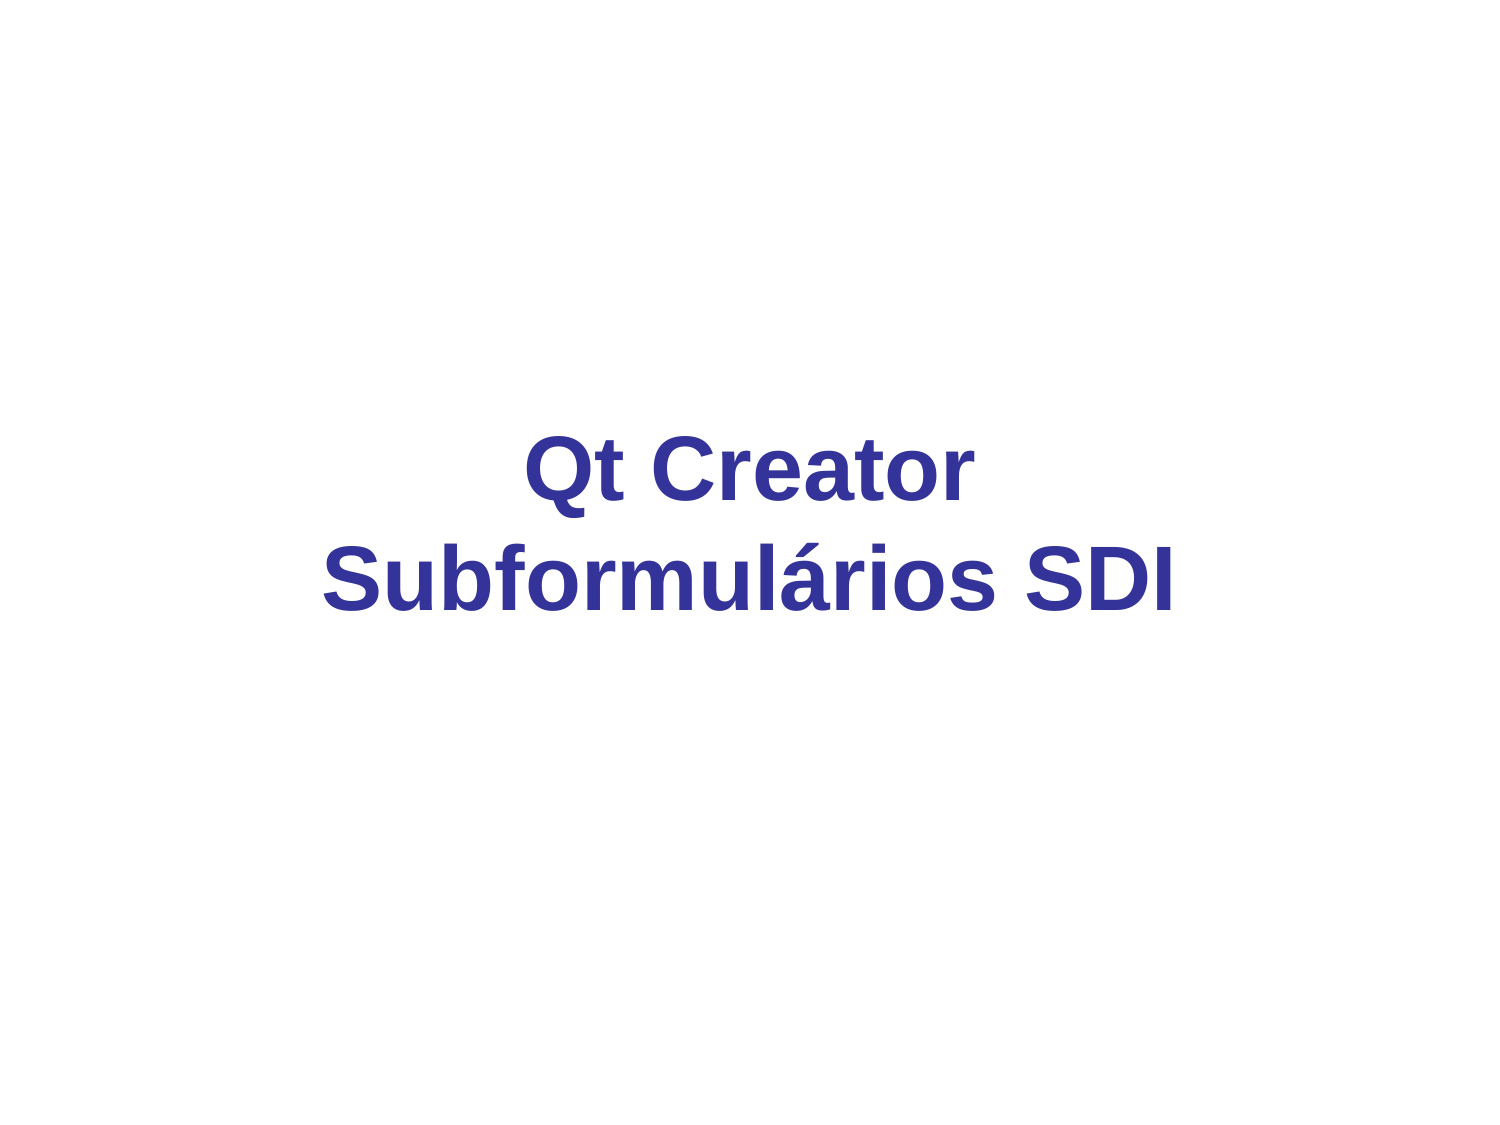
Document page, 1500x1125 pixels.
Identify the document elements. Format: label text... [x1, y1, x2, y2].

title Qt Creator Subformulários SDI [53, 427, 1447, 610]
